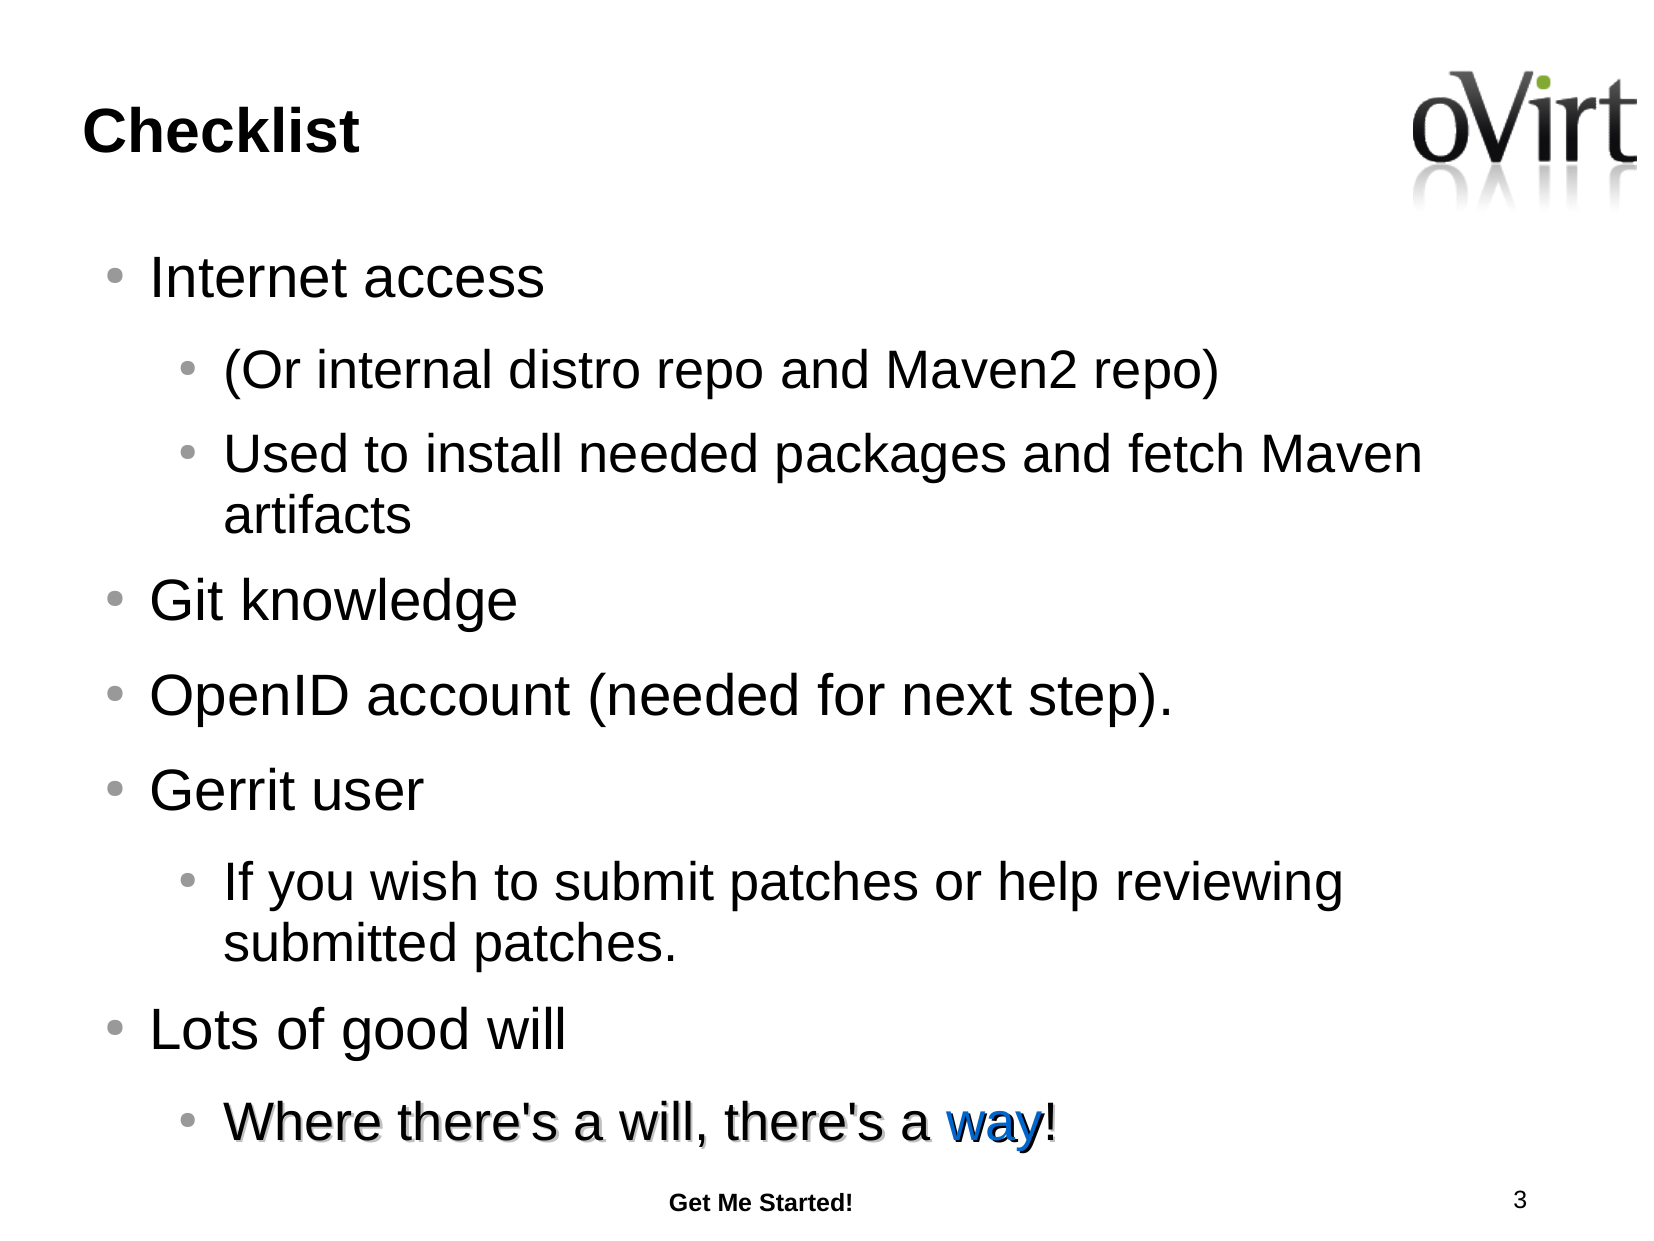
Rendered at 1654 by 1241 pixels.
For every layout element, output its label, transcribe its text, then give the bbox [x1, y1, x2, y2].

title Checklist [82, 37, 1303, 226]
picture [1413, 63, 1637, 212]
list Internet access (Or internal distro repo and Maven2 repo) Used to install needed packages and fetch Maven artifacts Git knowledge OpenID account (needed for next step). Gerrit user If you wish to submit patches or help reviewing submitted patches. Lots of good will Where there's a will, there's a way! [89, 244, 1578, 1152]
